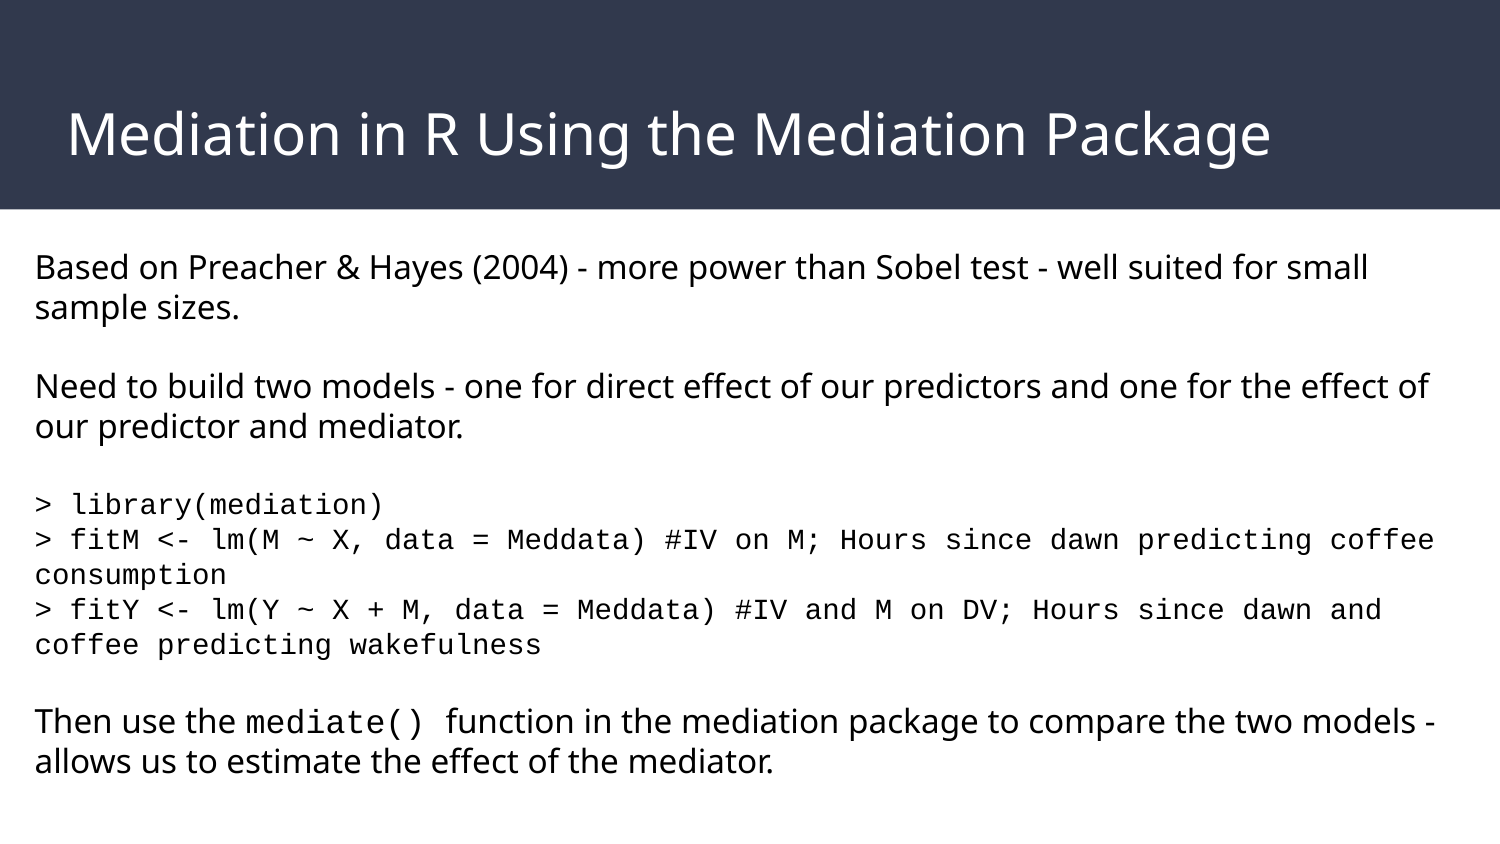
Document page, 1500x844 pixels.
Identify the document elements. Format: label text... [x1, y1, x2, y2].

text_box Based on Preacher & Hayes (2004) - more power than Sobel test - well suited for small sample sizes. Need to build two models - one for direct effect of our predictors and one for the effect of our predictor and mediator. > library(mediation) > fitM <- lm(M ~ X, data = Meddata) #IV on M; Hours since dawn predicting coffee consumption > fitY <- lm(Y ~ X + M, data = Meddata) #IV and M on DV; Hours since dawn and coffee predicting wakefulness Then use the mediate() function in the mediation package to compare the two models - allows us to estimate the effect of the mediator. [19, 230, 1477, 832]
title Mediation in R Using the Mediation Package [51, 82, 1449, 185]
